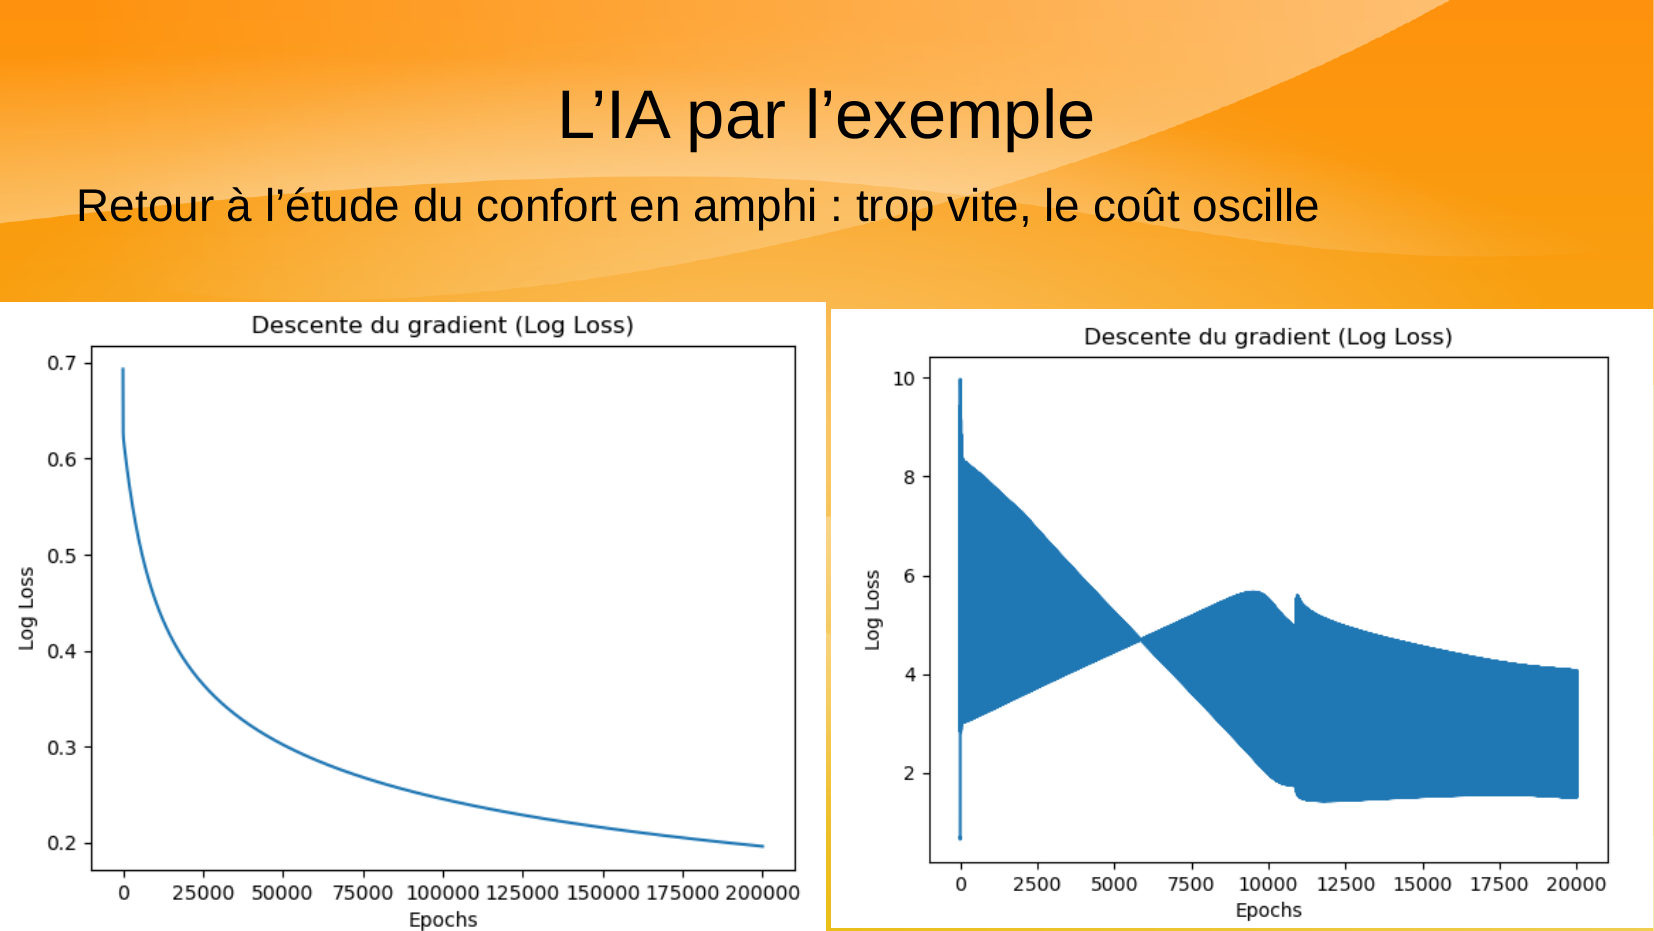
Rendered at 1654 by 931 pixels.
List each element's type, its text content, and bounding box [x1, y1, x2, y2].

picture [0, 0, 1654, 931]
subtitle Retour à l’étude du confort en amphi : trop vite, le coût oscille [76, 179, 1565, 928]
title L’IA par l’exemple [82, 37, 1571, 193]
